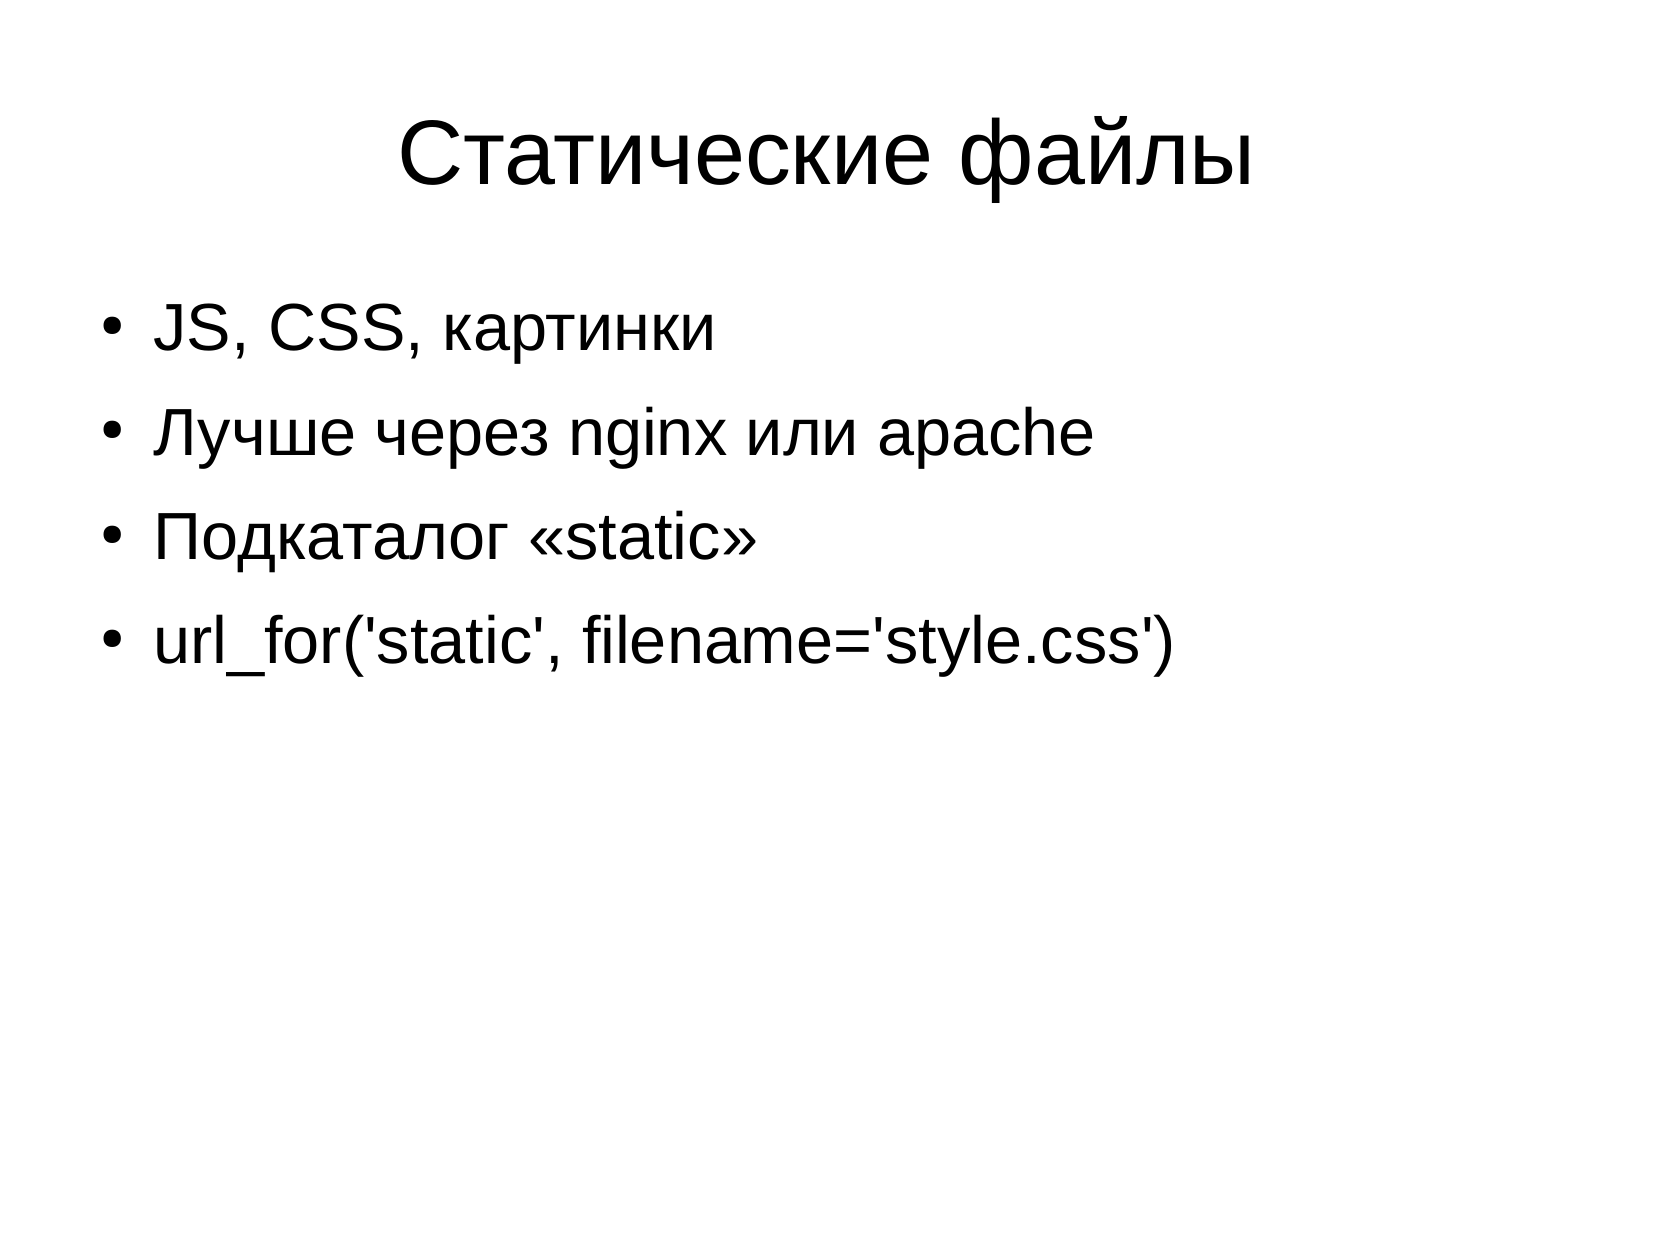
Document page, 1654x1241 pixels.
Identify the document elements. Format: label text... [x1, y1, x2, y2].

title Статические файлы [82, 49, 1571, 257]
list JS, CSS, картинки Лучше через nginx или apache Подкаталог «static» url_for('static', filename='style.css') [82, 290, 1571, 1010]
